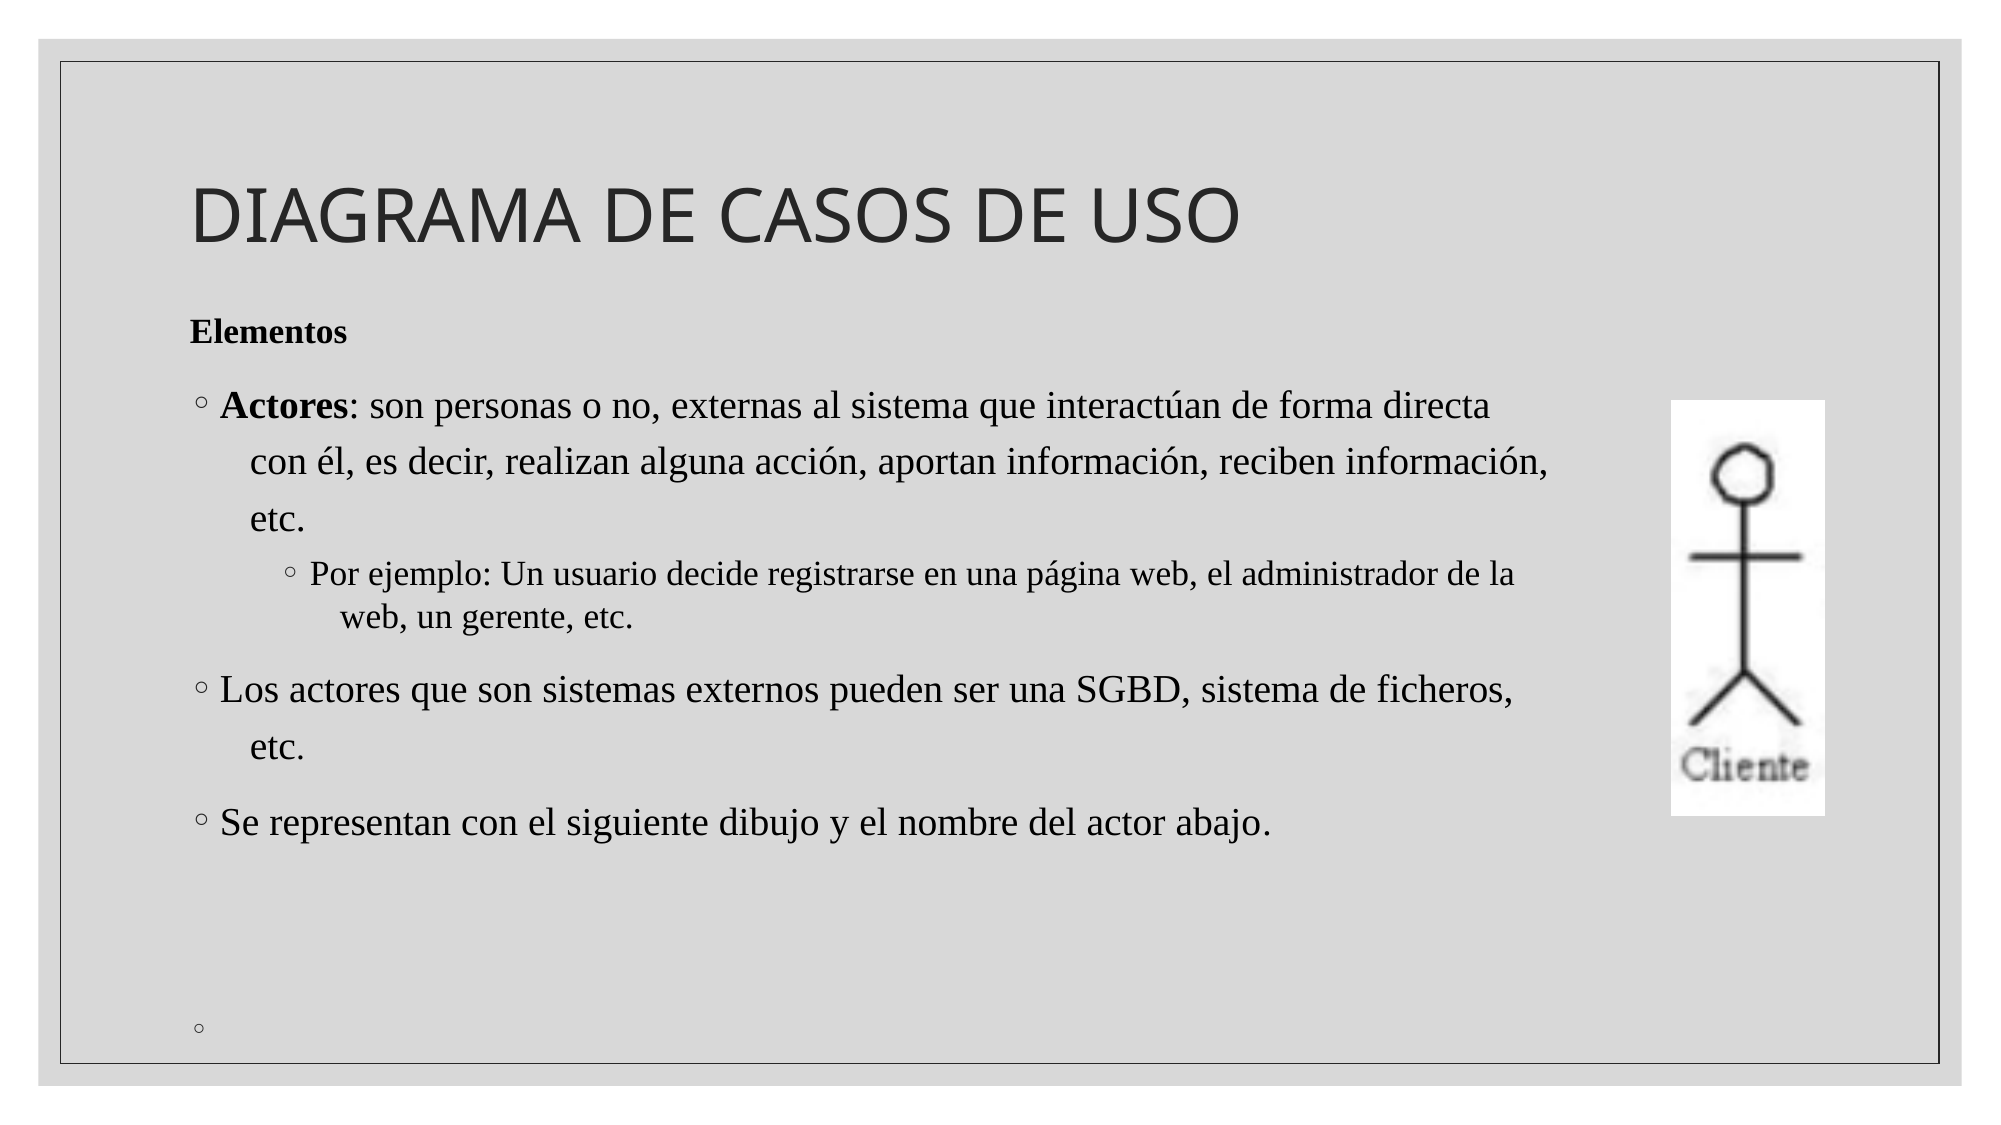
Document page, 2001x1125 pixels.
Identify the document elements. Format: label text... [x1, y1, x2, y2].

title DIAGRAMA DE CASOS DE USO [174, 105, 1825, 331]
list Elementos Actores: son personas o no, externas al sistema que interactúan de forma directa con él, es decir, realizan alguna acción, aportan información, reciben información, etc. Por ejemplo: Un usuario decide registrarse en una página web, el administrador de la web, un gerente, etc. Los actores que son sistemas externos pueden ser una SGBD, sistema de ficheros, etc. Se representan con el siguiente dibujo y el nombre del actor abajo. [174, 291, 1566, 977]
picture [1671, 400, 1825, 816]
